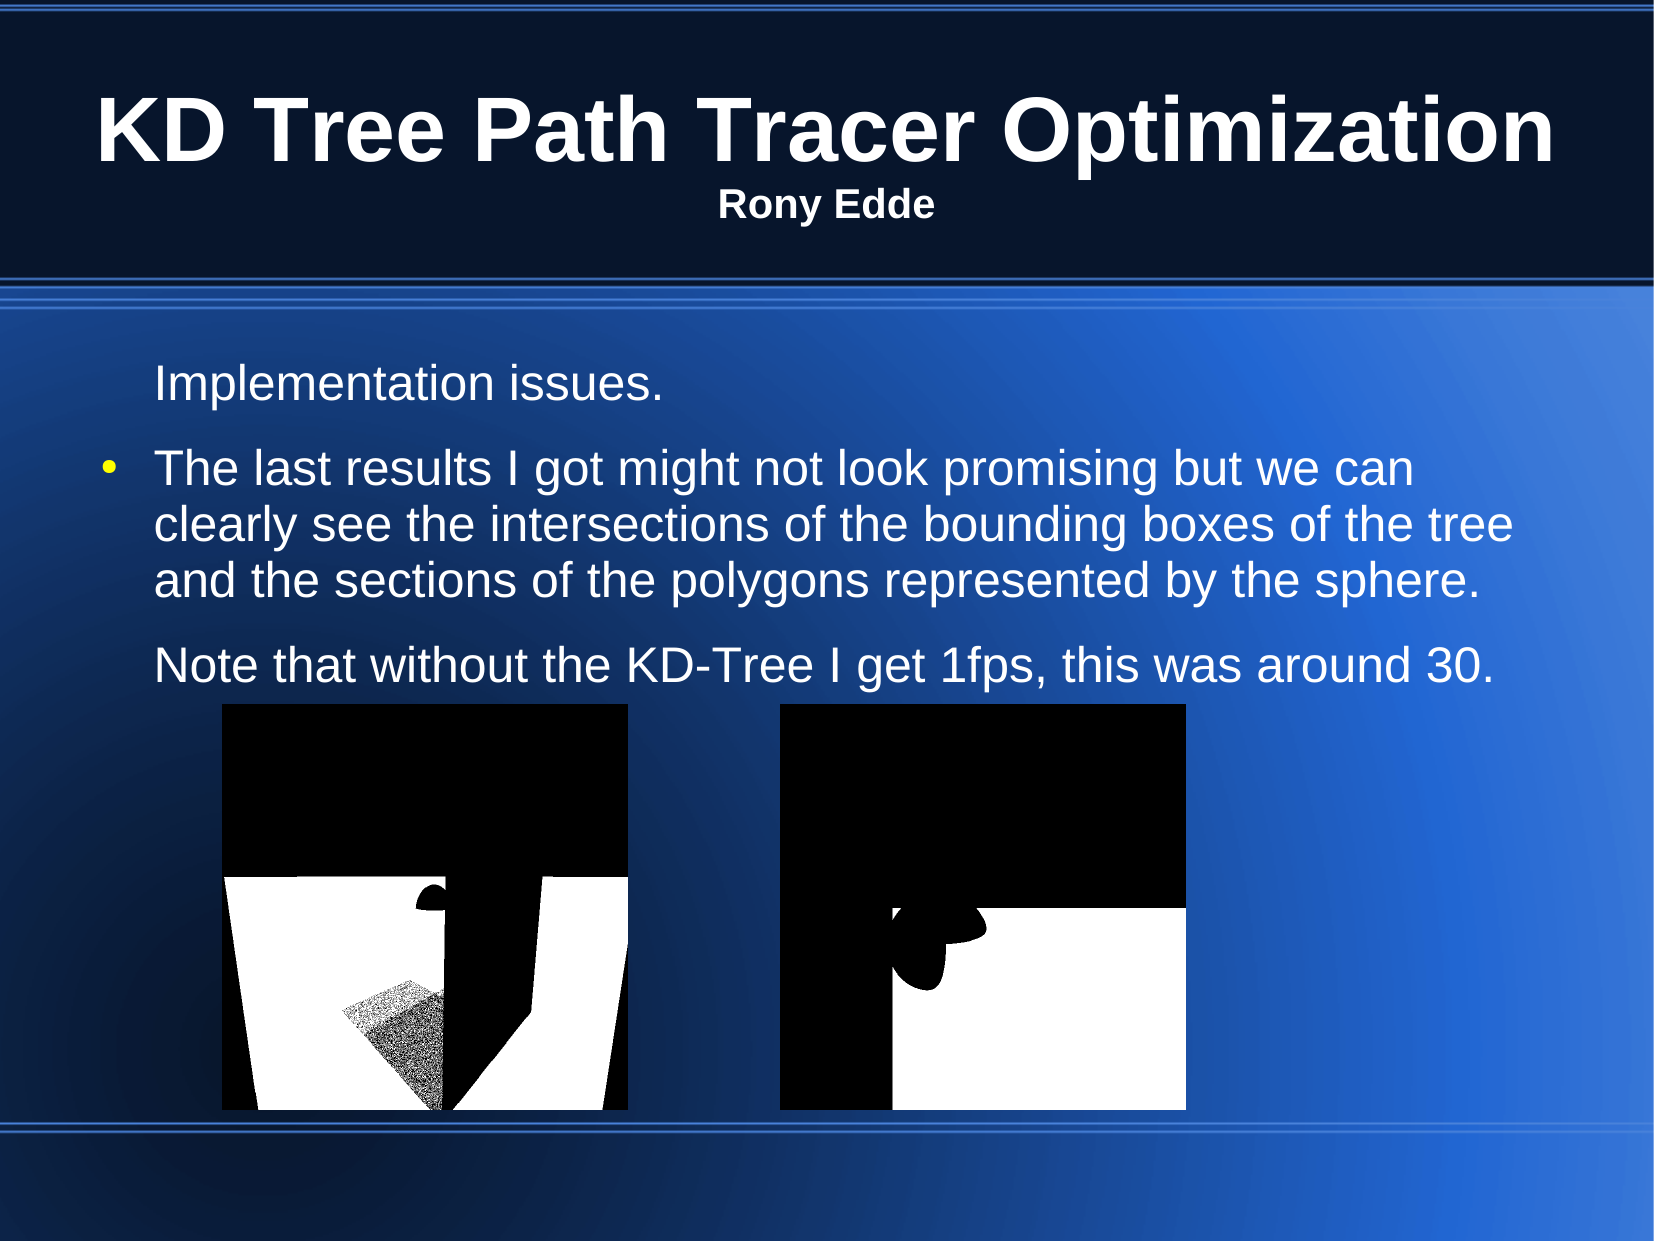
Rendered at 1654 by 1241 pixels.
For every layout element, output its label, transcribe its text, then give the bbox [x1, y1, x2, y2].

title KD Tree Path Tracer Optimization Rony Edde [82, 56, 1571, 250]
picture [0, 0, 1654, 1241]
list Implementation issues. The last results I got might not look promising but we can clearly see the intersections of the bounding boxes of the tree and the sections of the polygons represented by the sphere. Note that without the KD-Tree I get 1fps, this was around 30. [82, 355, 1571, 1058]
